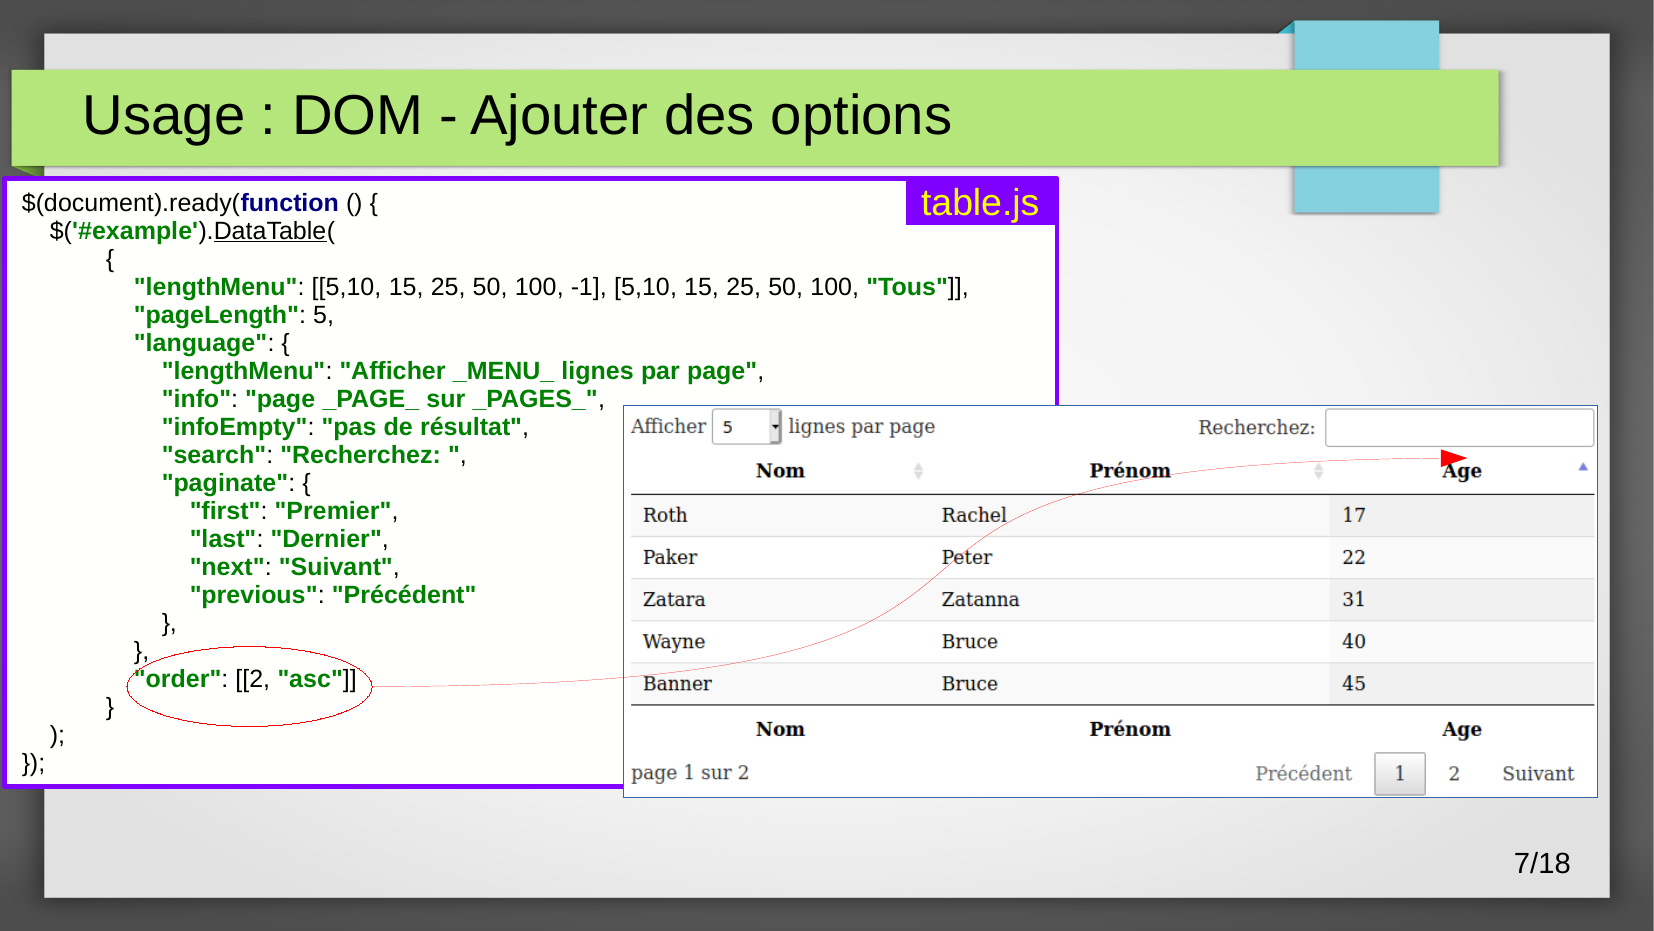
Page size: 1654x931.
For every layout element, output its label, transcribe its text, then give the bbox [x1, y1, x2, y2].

text_box $(document).ready(function () { $('#example').DataTable( { "lengthMenu": [[5,10, 15, 25, 50, 100, -1], [5,10, 15, 25, 50, 100, "Tous"]], "pageLength": 5, "language": { "lengthMenu": "Afficher _MENU_ lignes par page", "info": "page _PAGE_ sur _PAGES_", "infoEmpty": "pas de résultat", "search": "Recherchez: ", "paginate": { "first": "Premier", "last": "Dernier", "next": "Suivant", "previous": "Précédent" }, }, "order": [[2, "asc"]] } ); }); [4, 178, 1058, 787]
title Usage : DOM - Ajouter des options [82, 70, 1264, 160]
picture [0, 0, 1654, 931]
text_box table.js [906, 180, 1055, 225]
